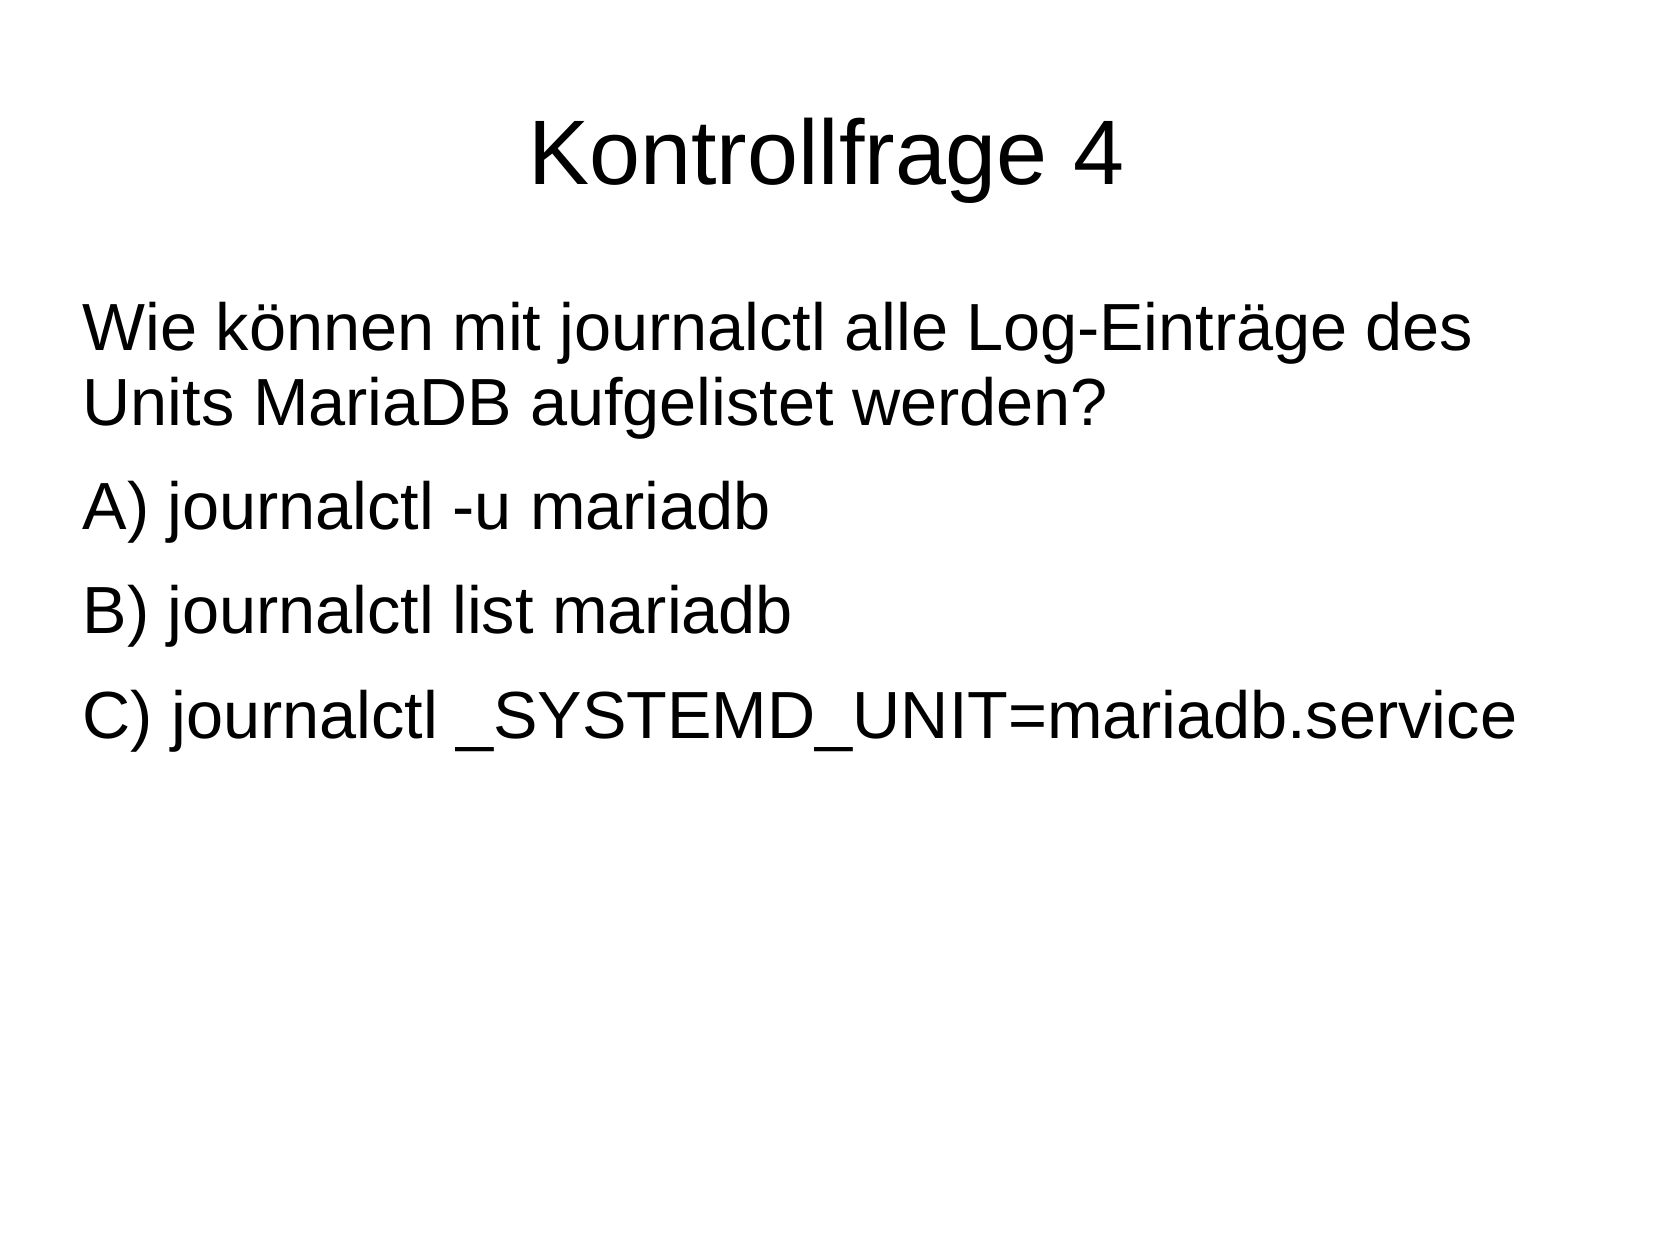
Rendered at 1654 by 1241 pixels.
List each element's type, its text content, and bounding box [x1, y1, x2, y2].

title Kontrollfrage 4 [82, 101, 1571, 205]
list Wie können mit journalctl alle Log-Einträge des Units MariaDB aufgelistet werden? A) journalctl -u mariadb B) journalctl list mariadb C) journalctl _SYSTEMD_UNIT=mariadb.service [82, 290, 1571, 1010]
